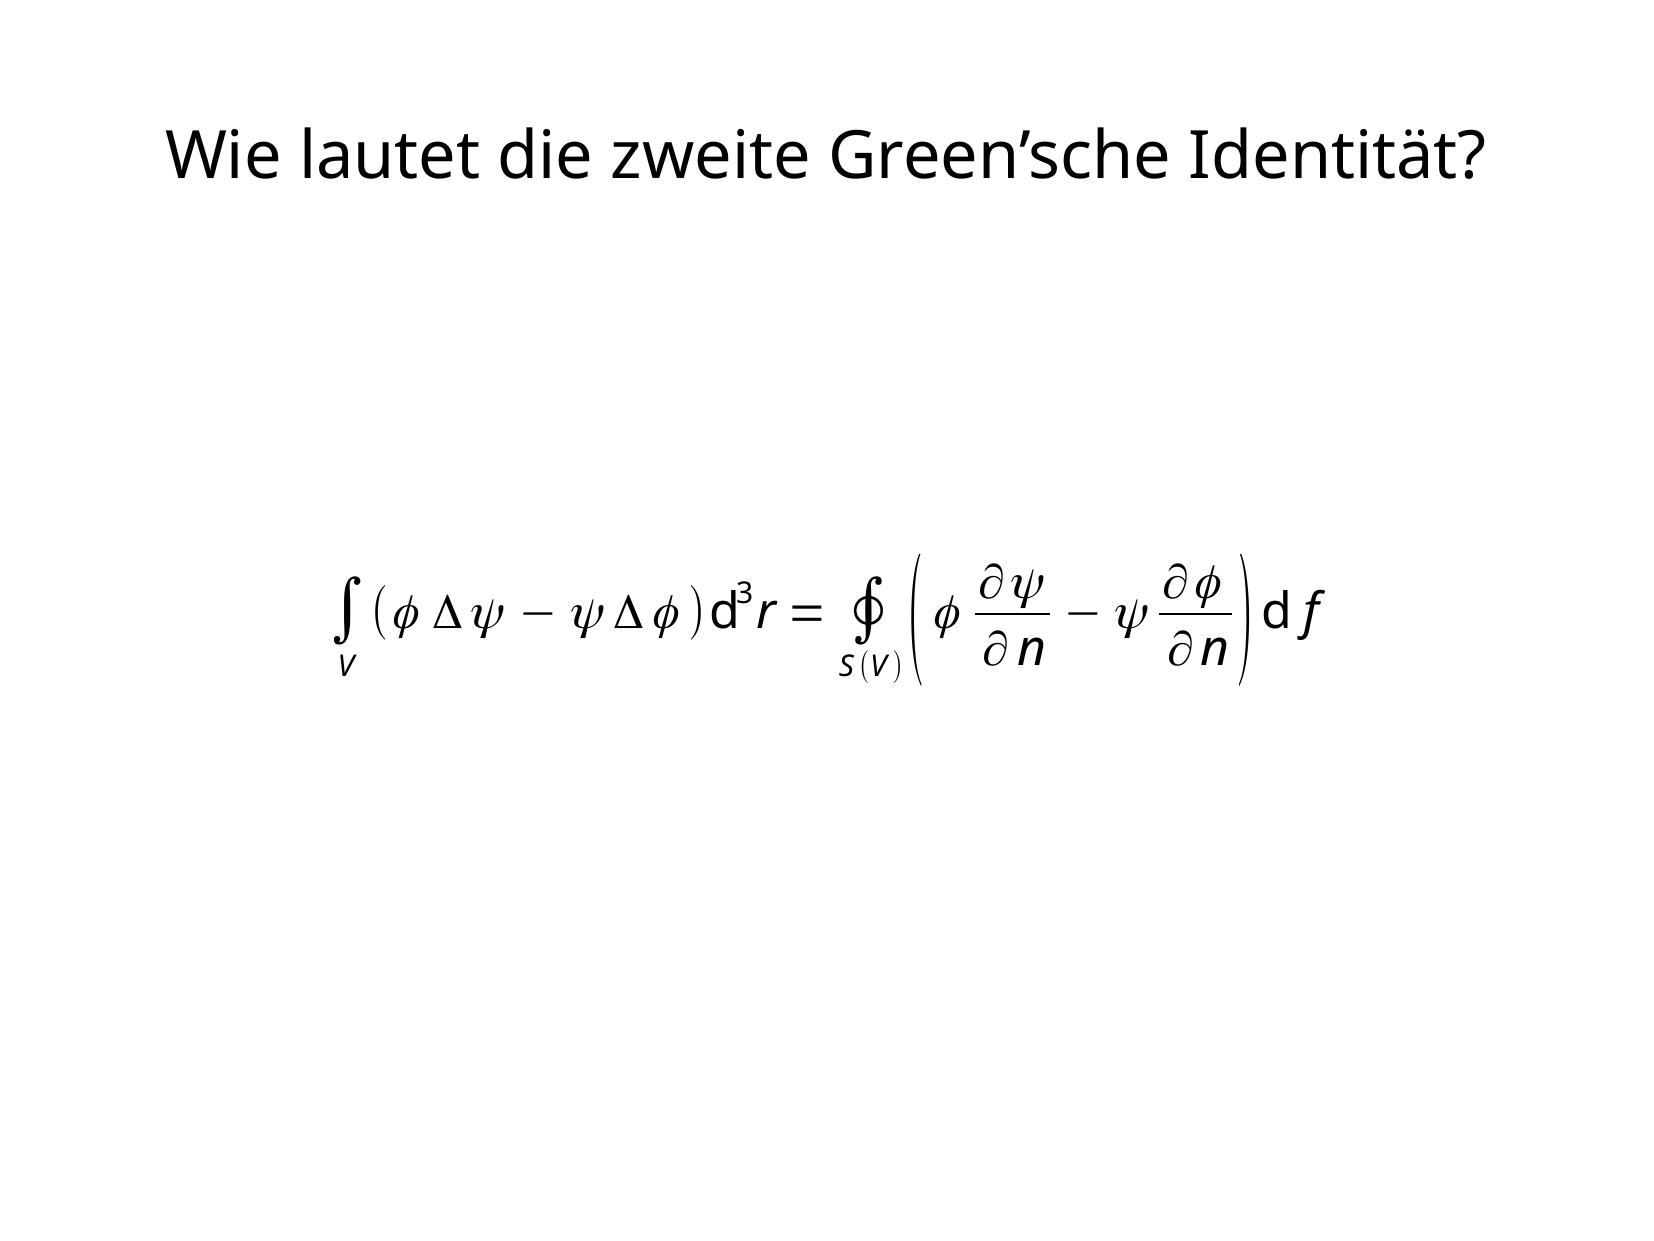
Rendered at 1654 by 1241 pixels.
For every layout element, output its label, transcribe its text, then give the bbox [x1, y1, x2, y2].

title Wie lautet die zweite Green’sche Identität? [82, 49, 1571, 257]
chart [320, 554, 1334, 686]
